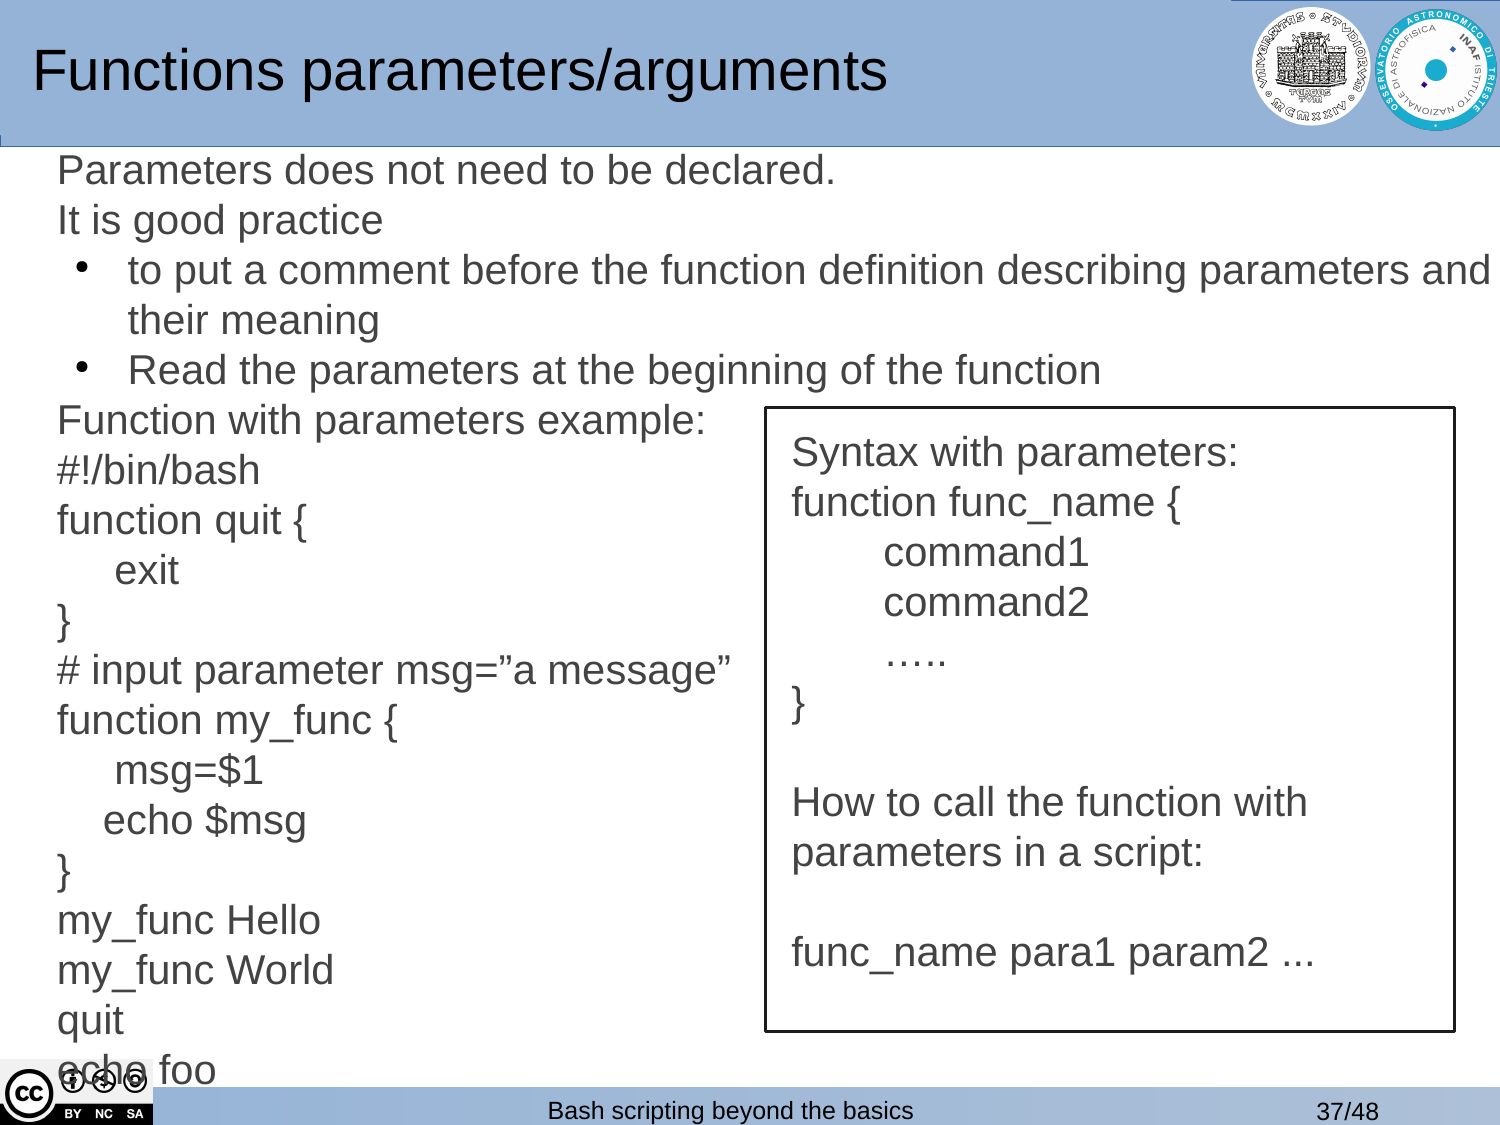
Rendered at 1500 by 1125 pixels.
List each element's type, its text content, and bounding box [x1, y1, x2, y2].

list Syntax with parameters: function func_name { command1 command2 ….. } How to call the function with parameters in a script: func_name para1 param2 ... [776, 417, 1444, 1032]
text_box [765, 407, 1455, 1032]
text_box Functions parameters/arguments [0, 0, 1232, 136]
list Parameters does not need to be declared. It is good practice to put a comment before the function definition describing parameters and their meaning Read the parameters at the beginning of the function Function with parameters example: #!/bin/bash function quit { exit } # input parameter msg=”a message” function my_func { msg=$1 echo $msg } my_func Hello my_func World quit echo foo [42, 134, 1500, 1081]
picture [1252, 0, 1500, 134]
picture [0, 1059, 153, 1125]
